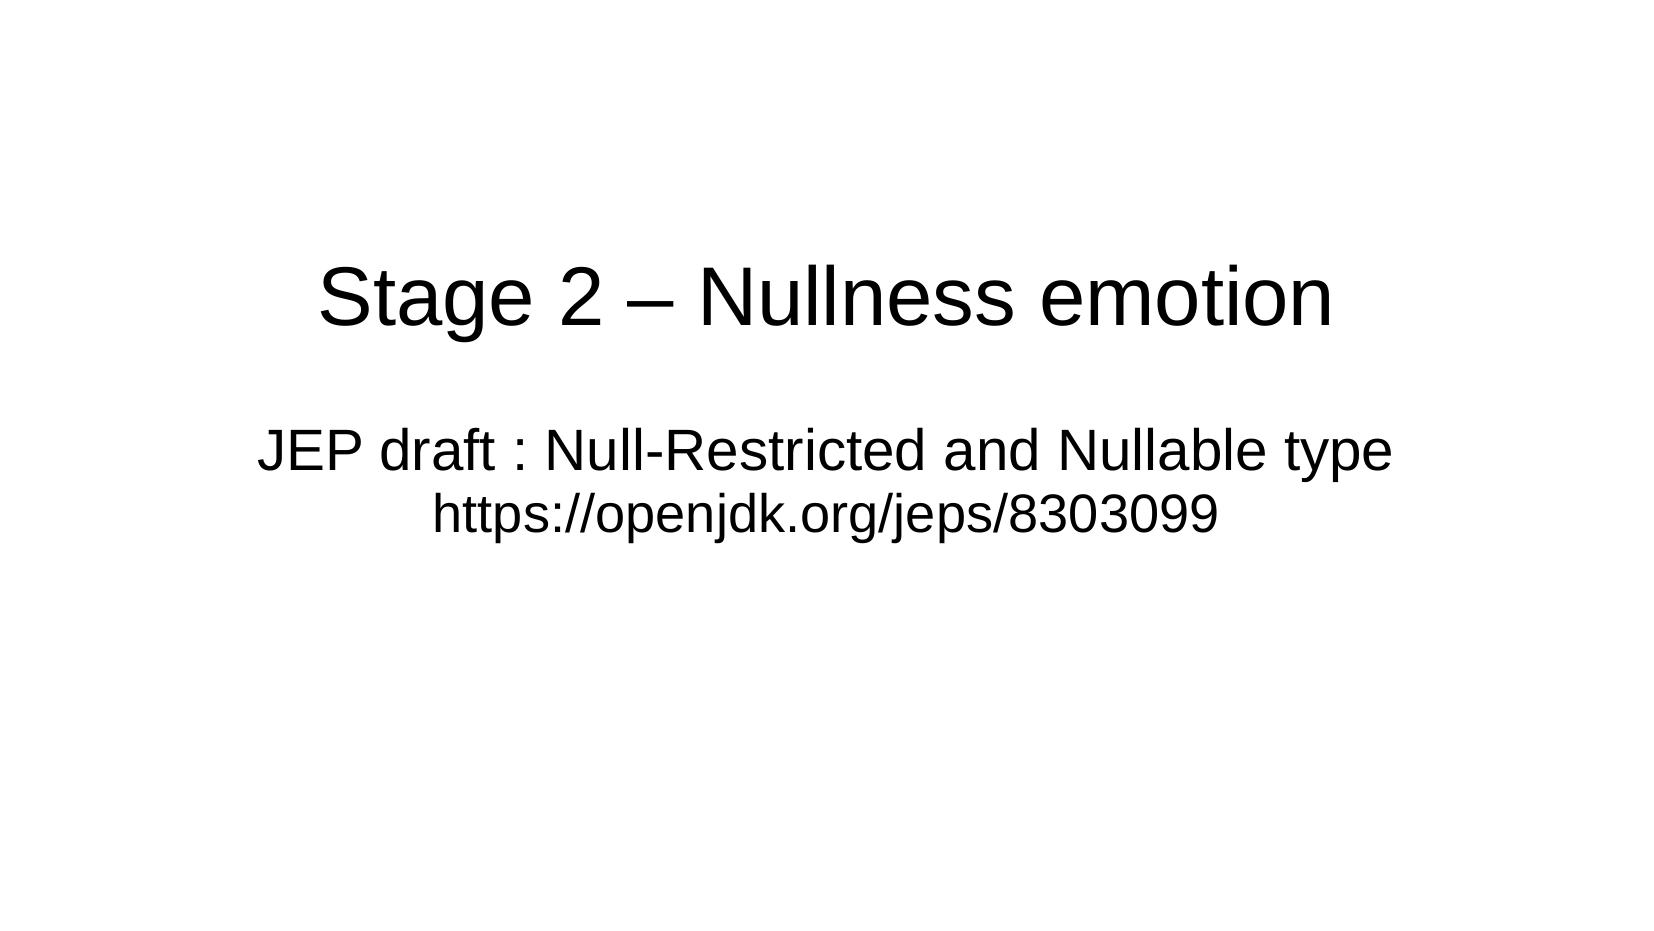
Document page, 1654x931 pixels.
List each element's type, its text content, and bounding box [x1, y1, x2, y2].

subtitle Stage 2 – Nullness emotion JEP draft : Null-Restricted and Nullable type https://openjdk.org/jeps/8303099 [82, 37, 1571, 757]
